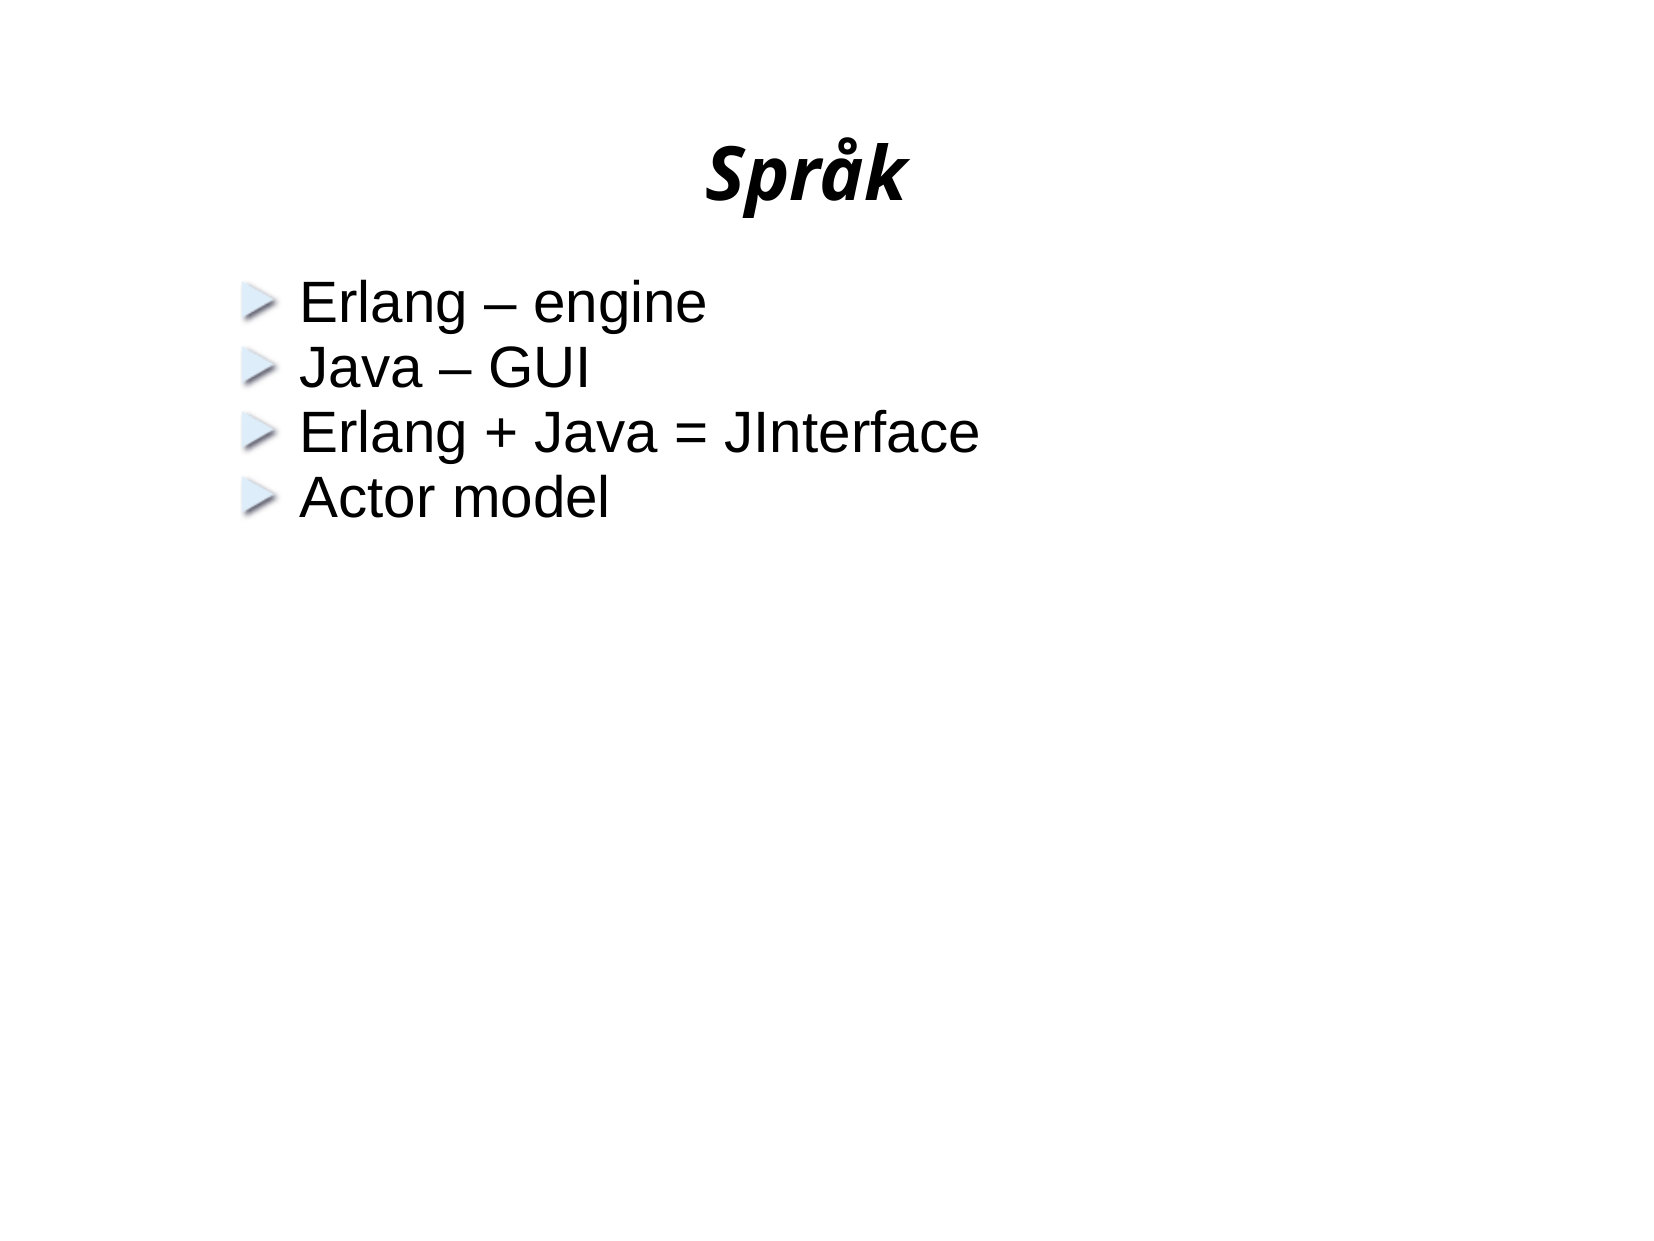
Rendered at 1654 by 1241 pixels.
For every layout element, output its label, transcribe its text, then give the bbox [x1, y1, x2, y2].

text_box Språk [150, 112, 1463, 213]
text_box Erlang – engine Java – GUI Erlang + Java = JInterface Actor model [225, 262, 1538, 538]
